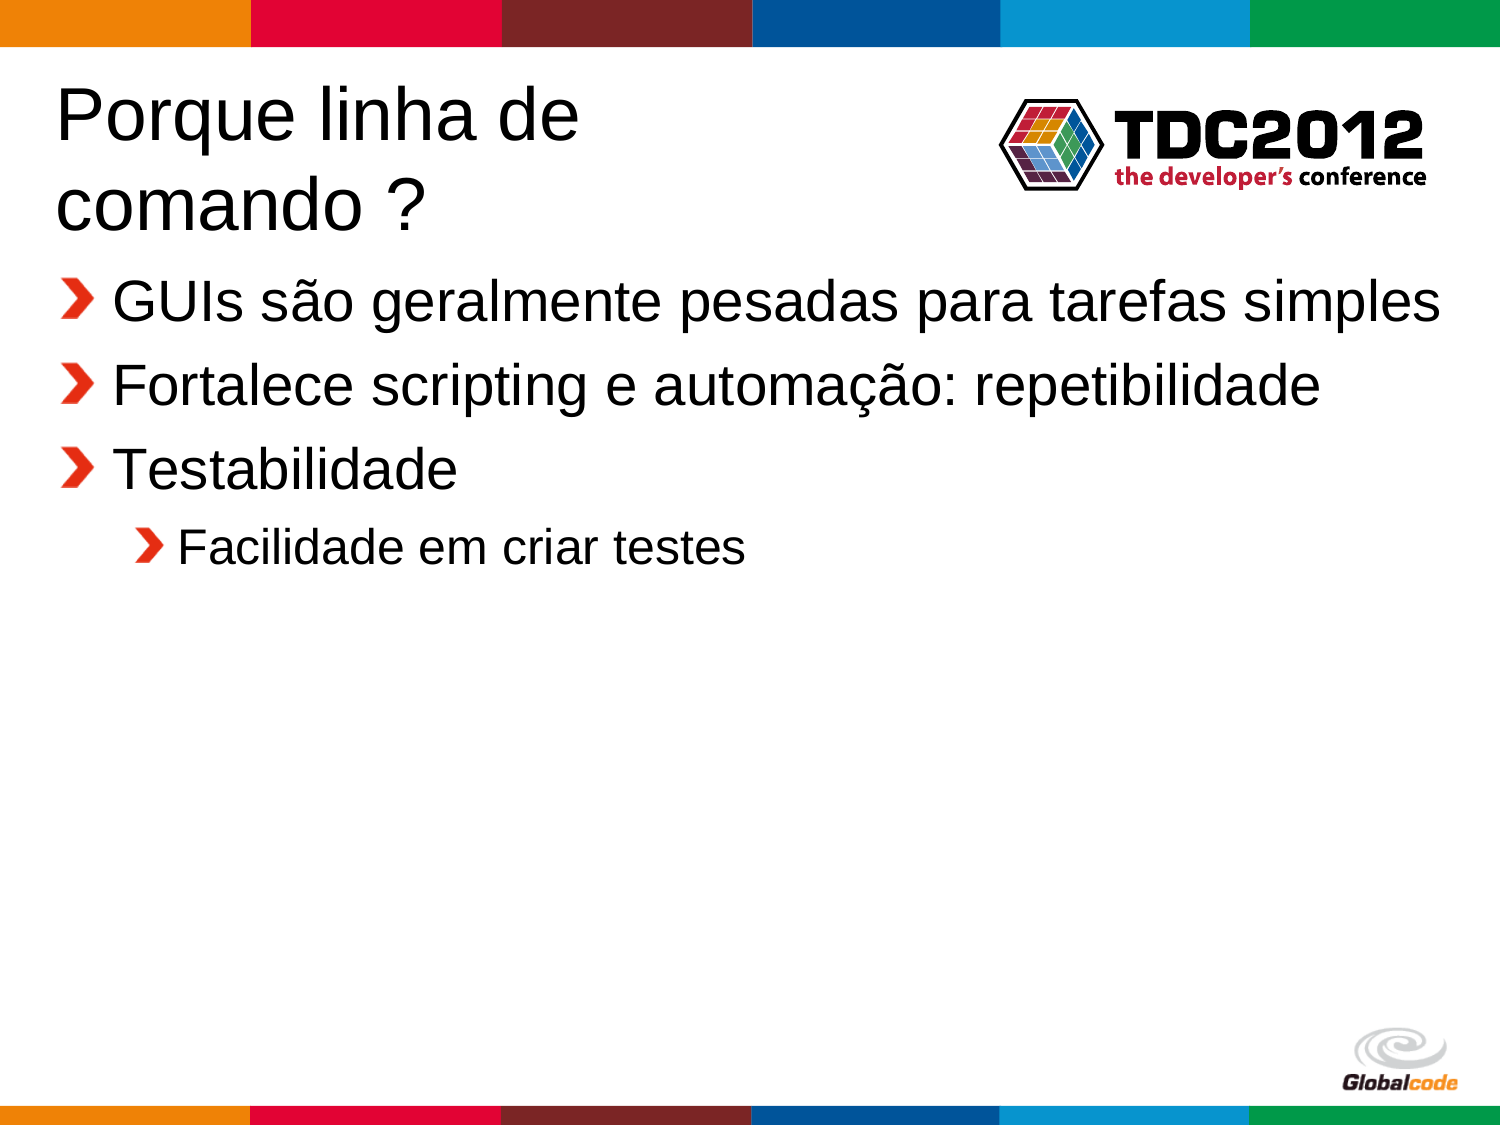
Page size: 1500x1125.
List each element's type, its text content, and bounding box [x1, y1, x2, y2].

list GUIs são geralmente pesadas para tarefas simples Fortalece scripting e automação: repetibilidade Testabilidade Facilidade em criar testes [41, 255, 1459, 998]
picture [1340, 999, 1459, 1105]
title Porque linha de comando ? [41, 57, 975, 254]
